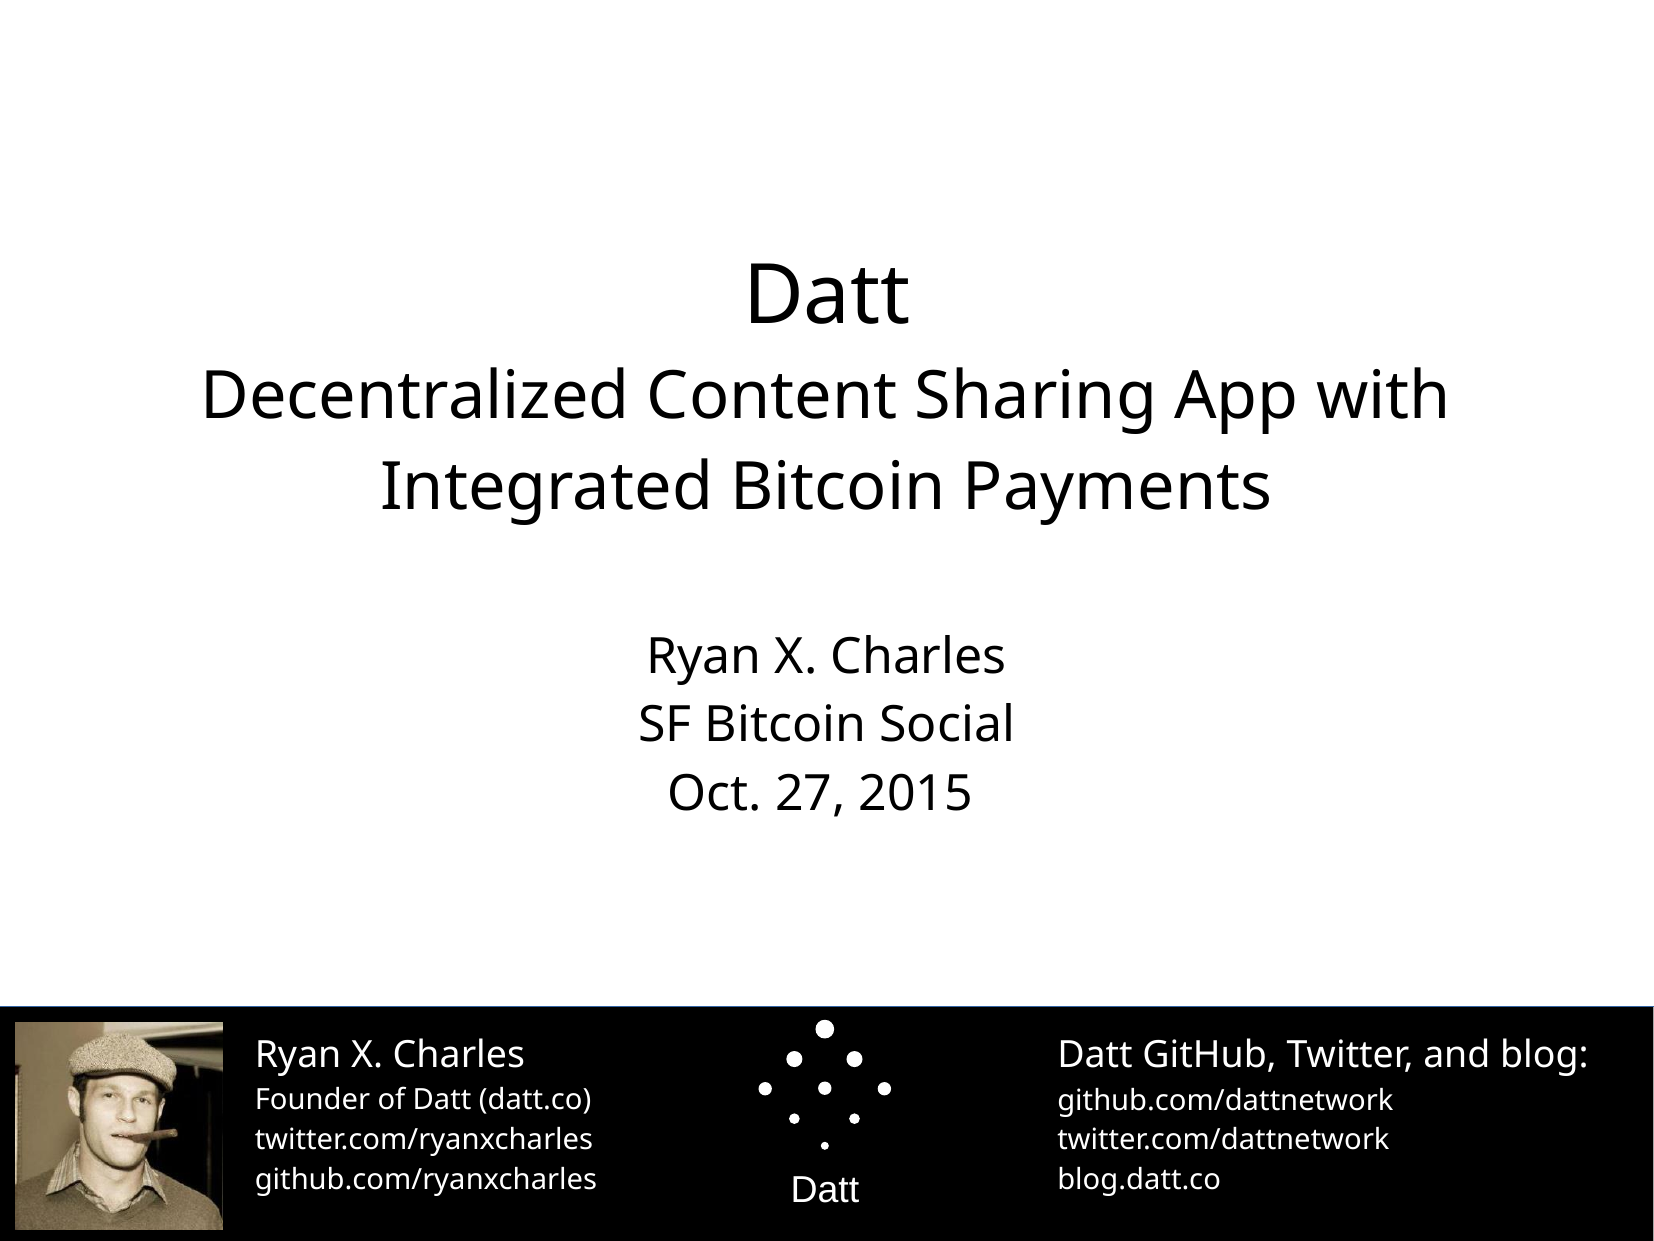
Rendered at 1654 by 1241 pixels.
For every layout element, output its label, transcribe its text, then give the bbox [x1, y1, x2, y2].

subtitle Datt Decentralized Content Sharing App with Integrated Bitcoin Payments Ryan X. Charles SF Bitcoin Social Oct. 27, 2015 [82, 49, 1571, 1010]
text_box Datt GitHub, Twitter, and blog: github.com/dattnetwork twitter.com/dattnetwork blog.datt.co [1042, 1020, 1654, 1241]
text_box Ryan X. Charles Founder of Datt (datt.co) twitter.com/ryanxcharles github.com/ryanxcharles [240, 1020, 976, 1241]
text_box [0, 1006, 1654, 1241]
picture [15, 1022, 223, 1231]
picture [757, 1017, 893, 1153]
text_box Datt [735, 1161, 916, 1241]
